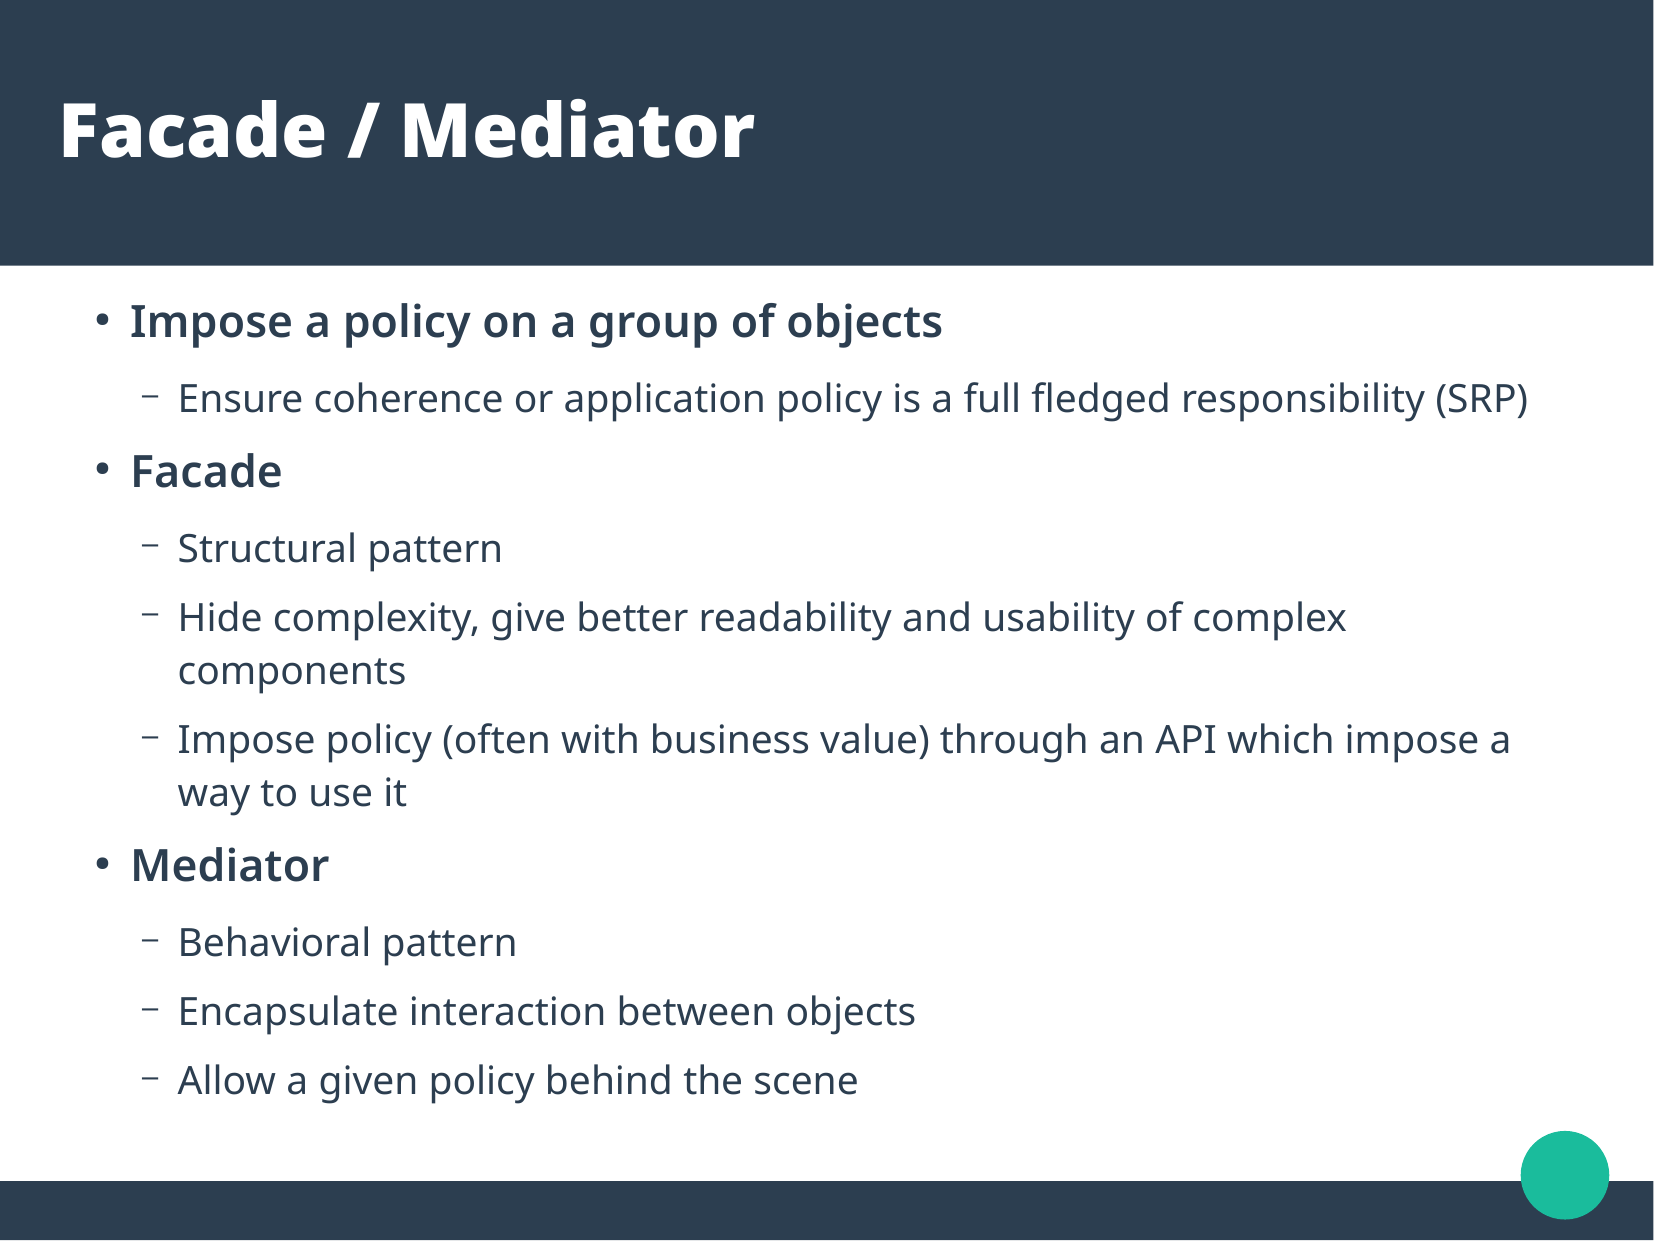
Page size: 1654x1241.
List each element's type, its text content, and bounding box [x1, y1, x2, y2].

title Facade / Mediator [59, 49, 1595, 207]
list Impose a policy on a group of objects Ensure coherence or application policy is a full fledged responsibility (SRP) Facade Structural pattern Hide complexity, give better readability and usability of complex components Impose policy (often with business value) through an API which impose a way to use it Mediator Behavioral pattern Encapsulate interaction between objects Allow a given policy behind the scene [82, 290, 1571, 1123]
